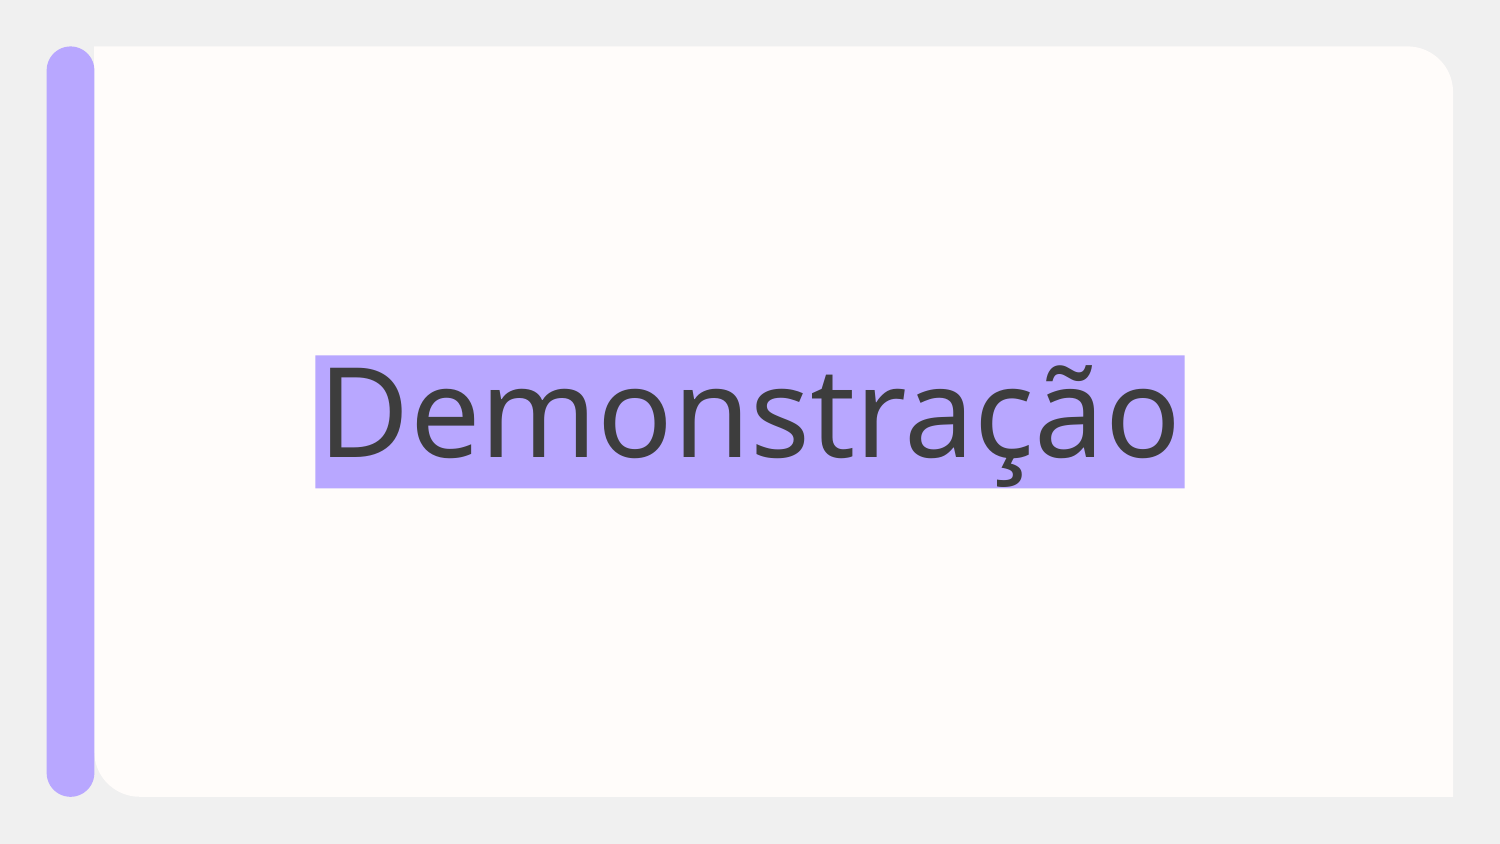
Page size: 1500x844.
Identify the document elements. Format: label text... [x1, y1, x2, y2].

title Demonstração [315, 355, 1185, 489]
